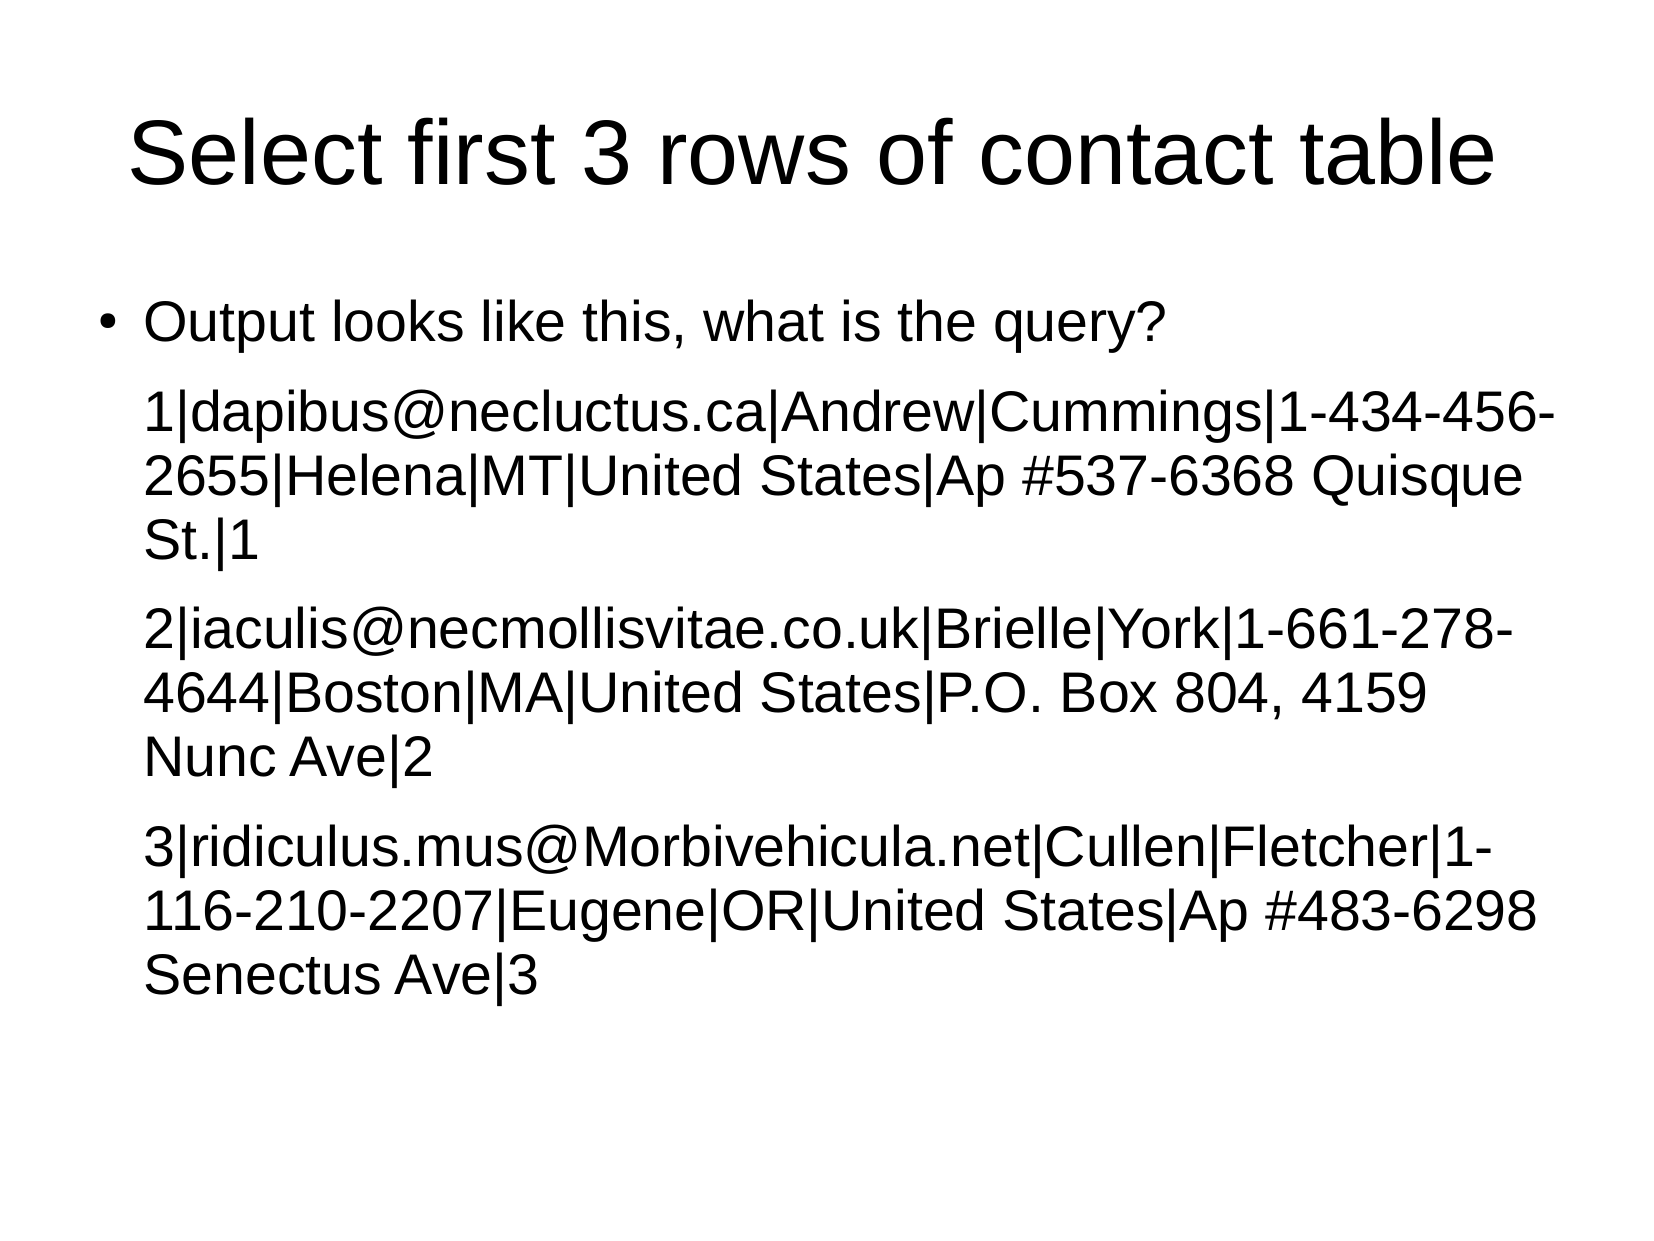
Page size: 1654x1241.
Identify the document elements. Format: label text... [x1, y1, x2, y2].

list Output looks like this, what is the query? 1|dapibus@necluctus.ca|Andrew|Cummings|1-434-456-2655|Helena|MT|United States|Ap #537-6368 Quisque St.|1 2|iaculis@necmollisvitae.co.uk|Brielle|York|1-661-278-4644|Boston|MA|United States|P.O. Box 804, 4159 Nunc Ave|2 3|ridiculus.mus@Morbivehicula.net|Cullen|Fletcher|1-116-210-2207|Eugene|OR|United States|Ap #483-6298 Senectus Ave|3 [82, 290, 1571, 1010]
title Select first 3 rows of contact table [82, 49, 1571, 257]
